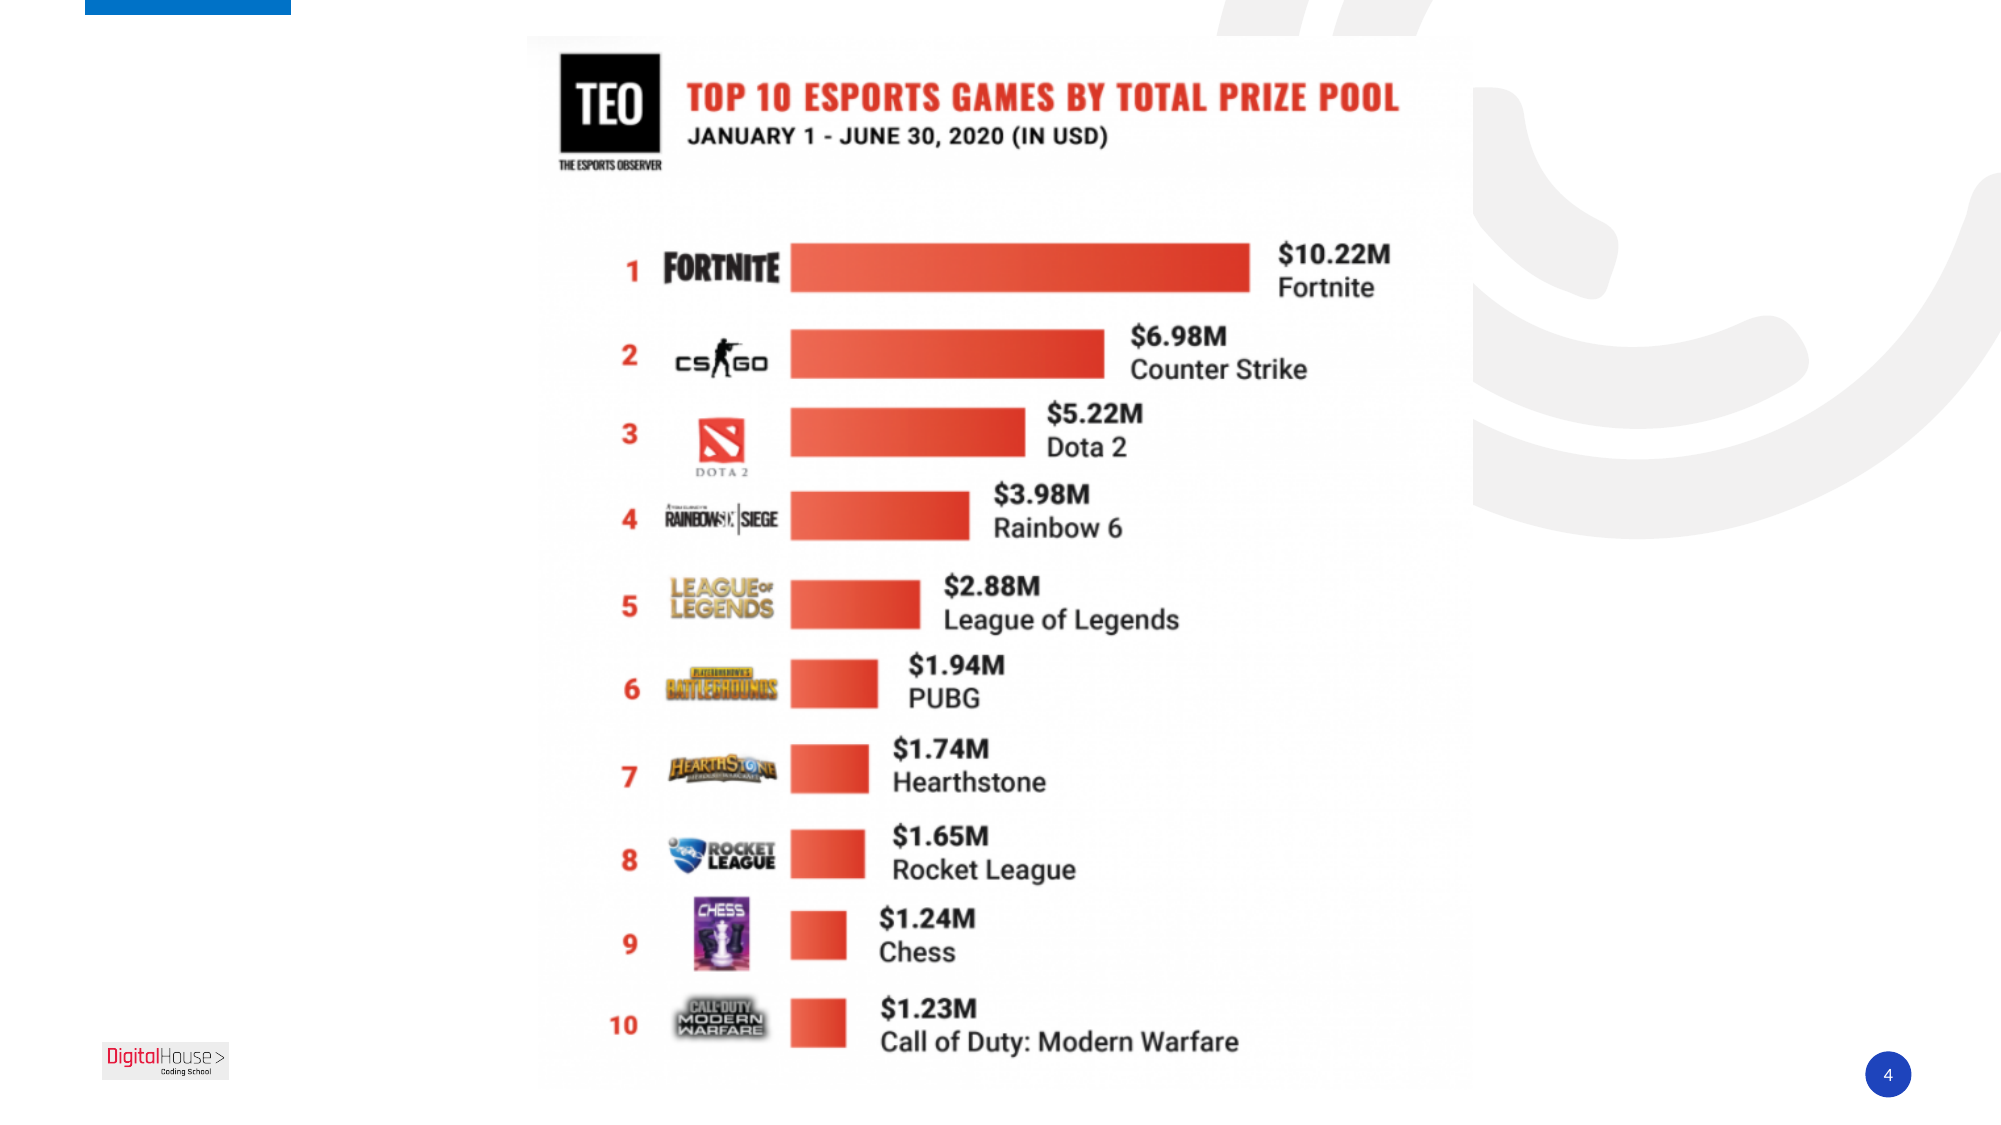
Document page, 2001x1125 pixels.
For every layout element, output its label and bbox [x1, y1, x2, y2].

picture [527, 36, 1473, 1090]
text_box [1864, 1059, 1913, 1090]
